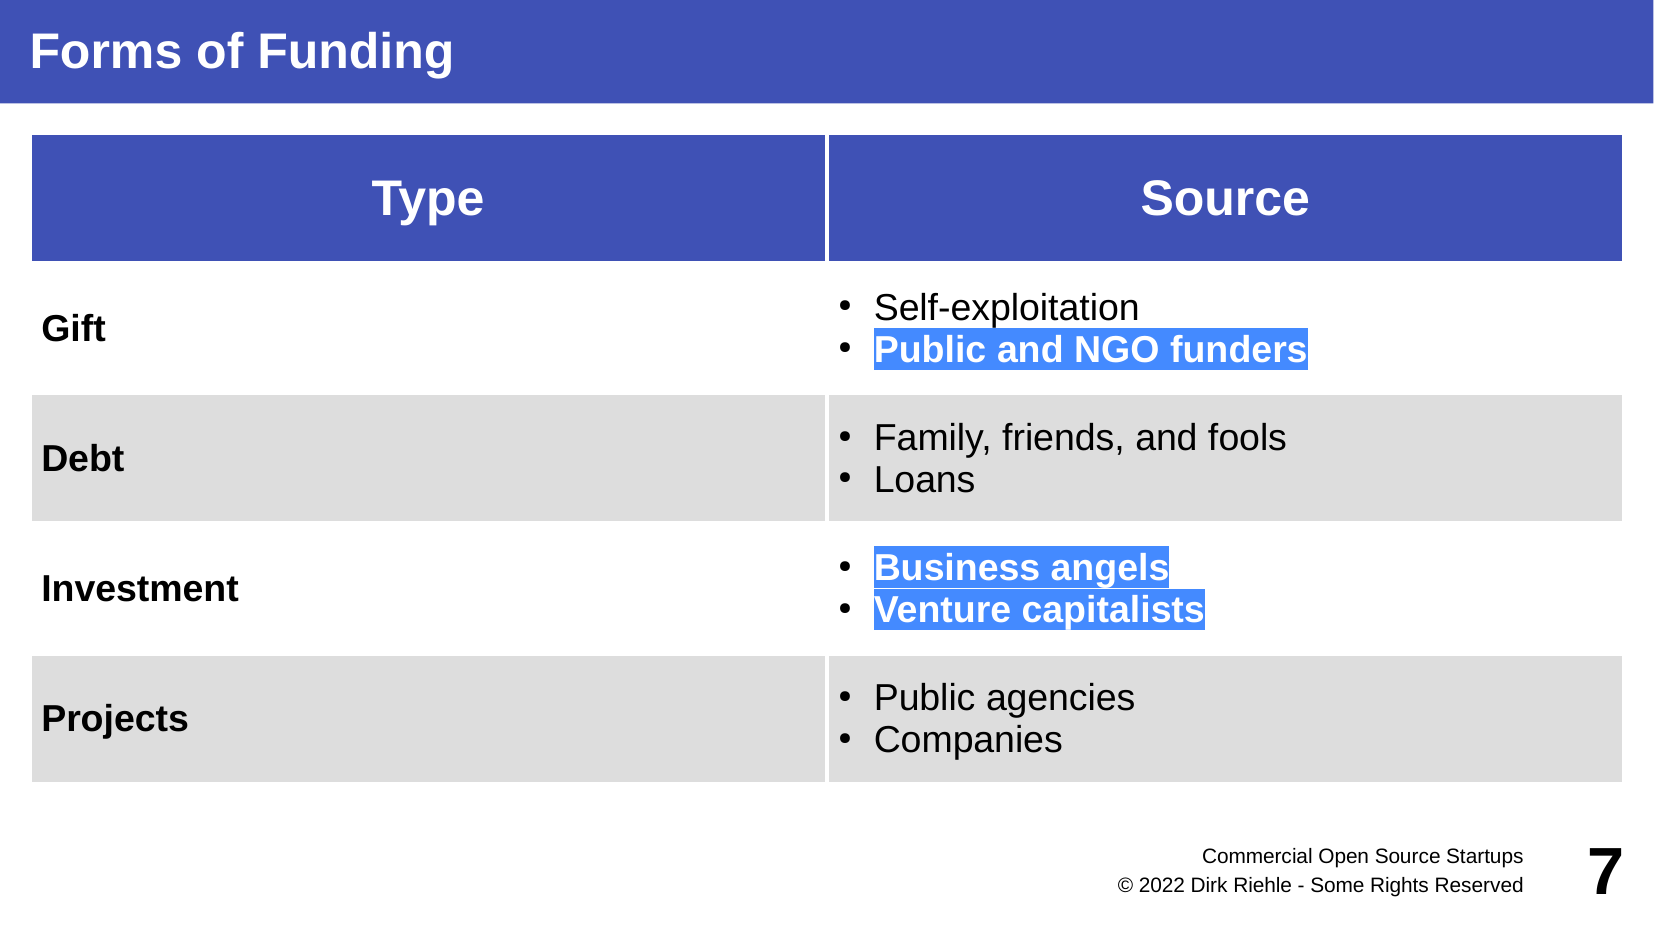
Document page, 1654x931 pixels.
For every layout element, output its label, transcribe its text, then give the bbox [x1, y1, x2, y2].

table_cell Self-exploitation Public and NGO funders [829, 265, 1622, 391]
table_cell Family, friends, and fools Loans [829, 395, 1622, 521]
table_cell Investment [32, 525, 825, 651]
table_cell Business angels Venture capitalists [829, 525, 1622, 651]
table_header Source [829, 135, 1622, 261]
title Forms of Funding [0, 0, 1654, 104]
table_cell Projects [32, 656, 825, 782]
table_cell Public agencies Companies [829, 656, 1622, 782]
table_cell Gift [32, 265, 825, 391]
table_header Type [32, 135, 825, 261]
table_cell Debt [32, 395, 825, 521]
